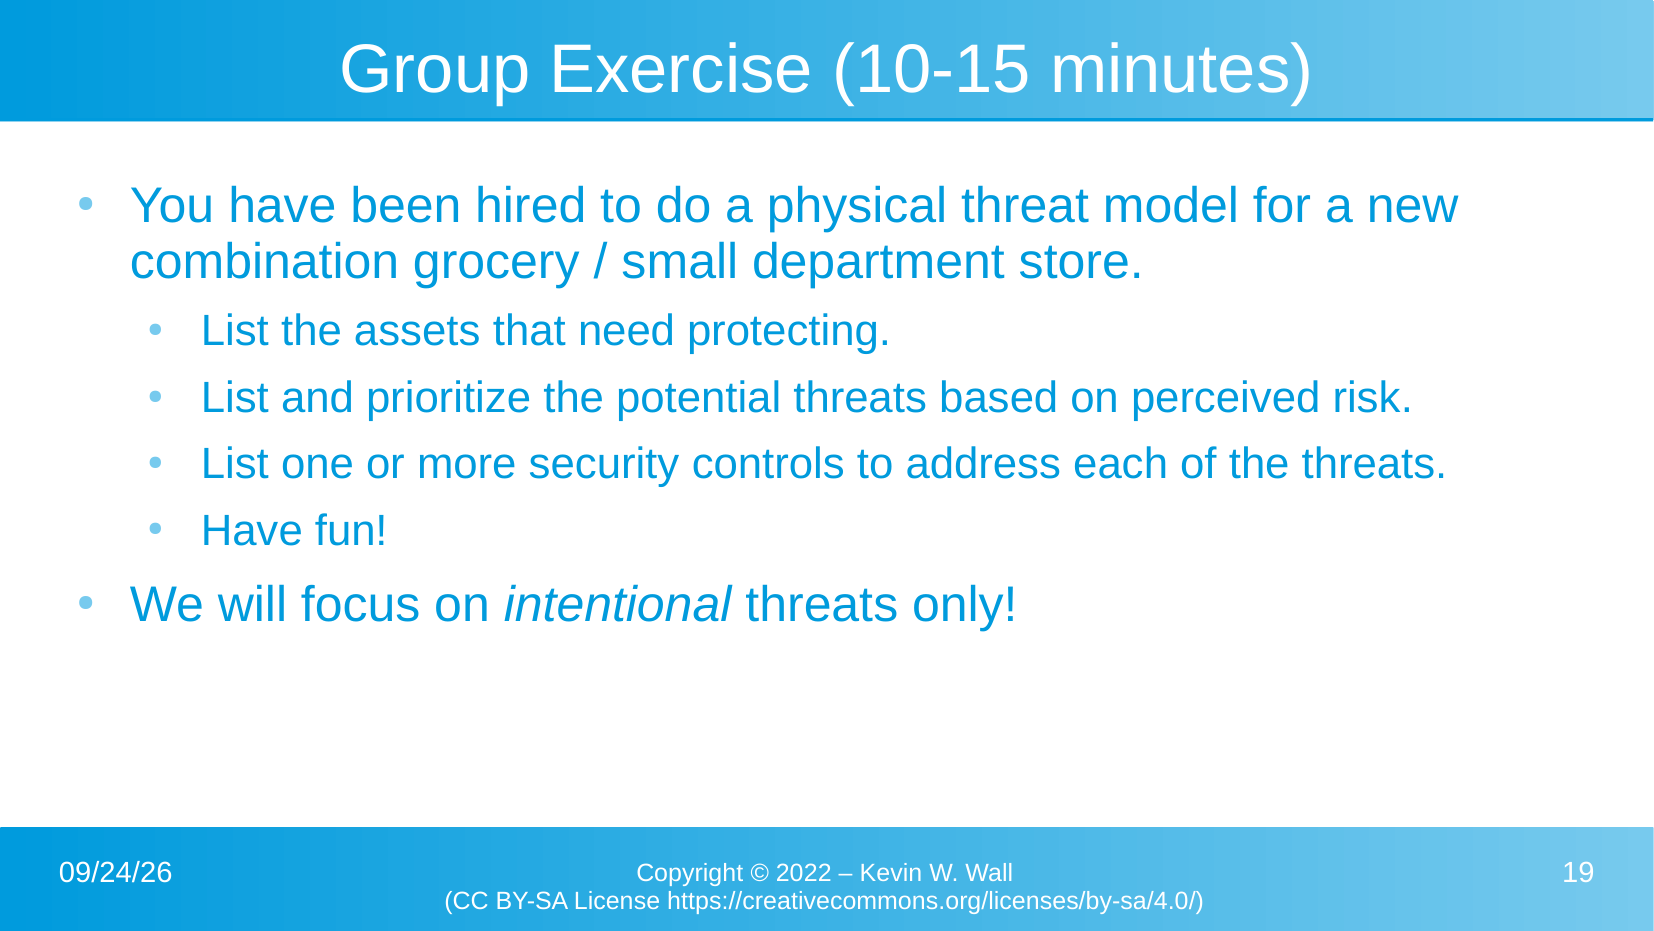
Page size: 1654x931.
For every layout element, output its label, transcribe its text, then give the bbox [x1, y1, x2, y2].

title Group Exercise (10-15 minutes) [59, 29, 1595, 108]
list You have been hired to do a physical threat model for a new combination grocery / small department store. List the assets that need protecting. List and prioritize the potential threats based on perceived risk. List one or more security controls to address each of the threats. Have fun! We will focus on intentional threats only! [59, 177, 1595, 768]
